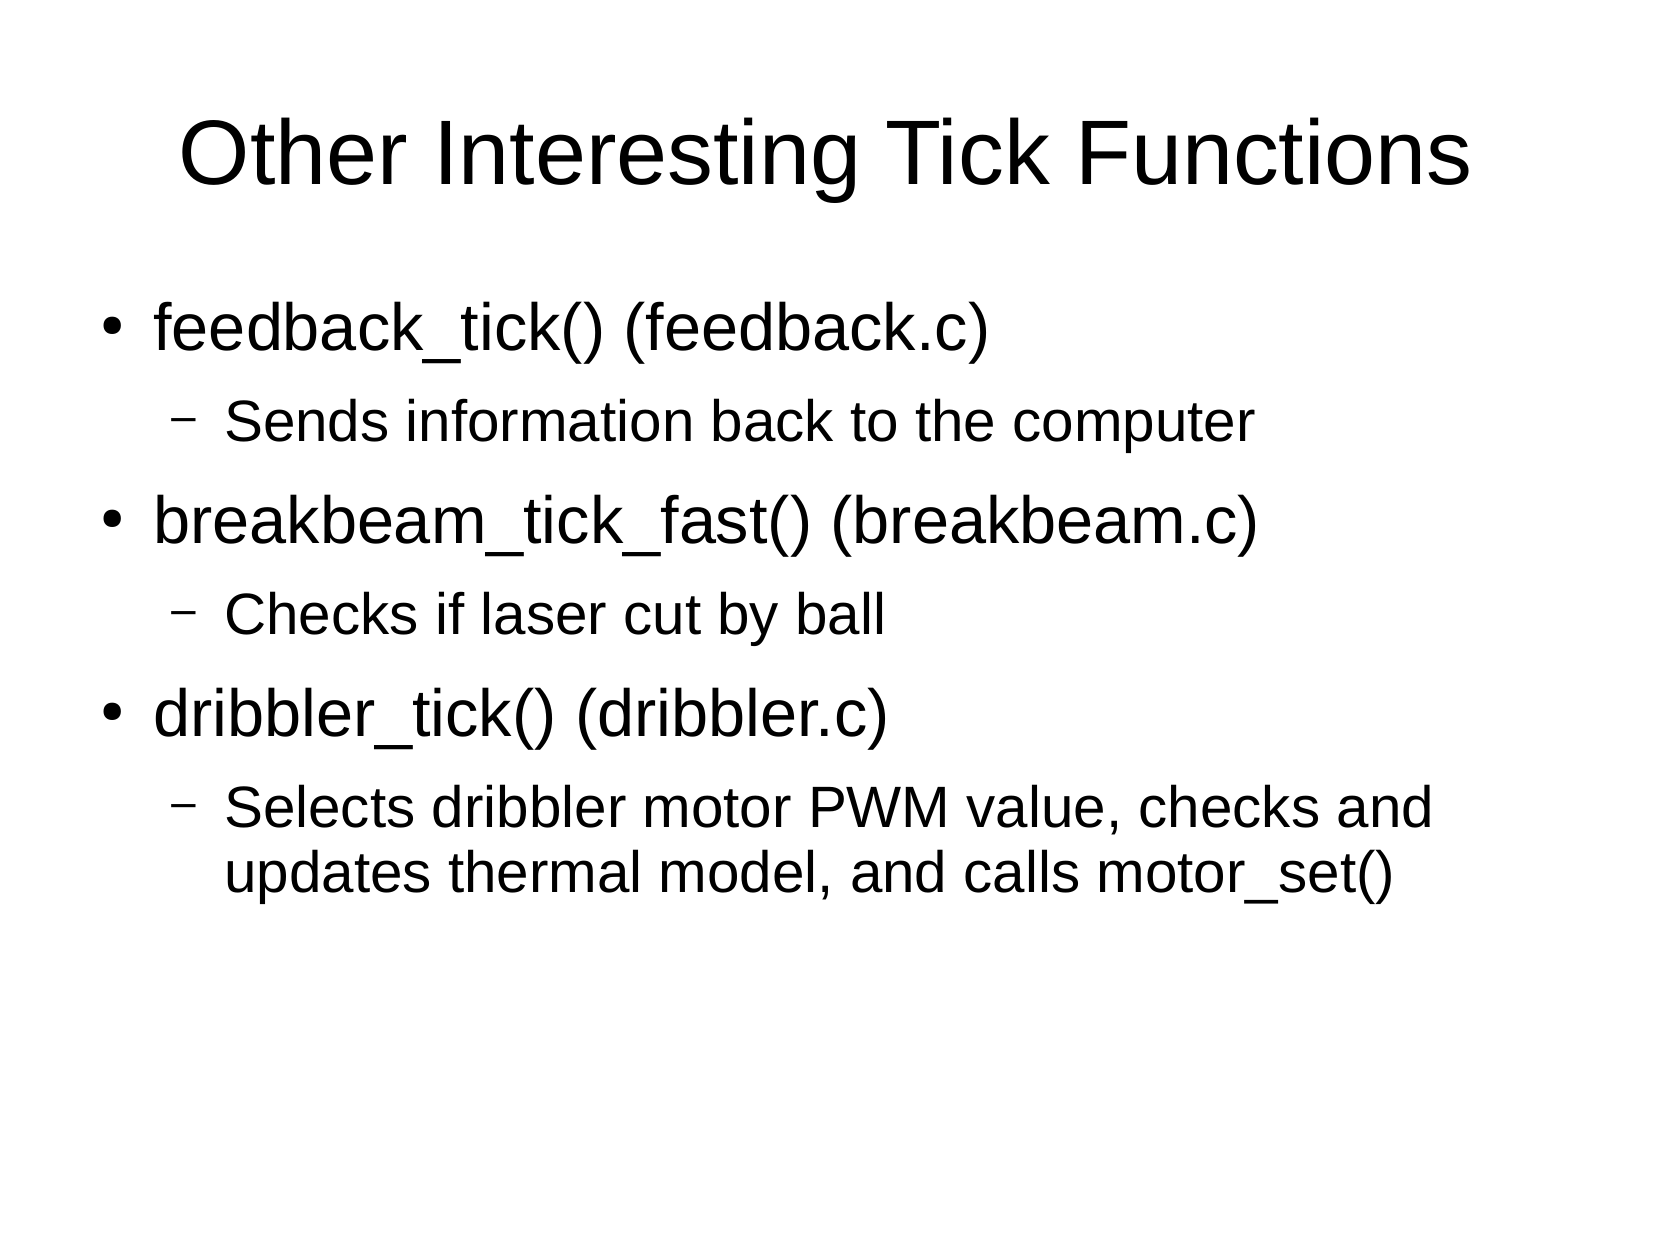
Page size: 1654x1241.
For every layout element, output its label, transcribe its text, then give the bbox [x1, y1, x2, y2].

list feedback_tick() (feedback.c) Sends information back to the computer breakbeam_tick_fast() (breakbeam.c) Checks if laser cut by ball dribbler_tick() (dribbler.c) Selects dribbler motor PWM value, checks and updates thermal model, and calls motor_set() [82, 290, 1571, 1010]
title Other Interesting Tick Functions [82, 49, 1571, 257]
